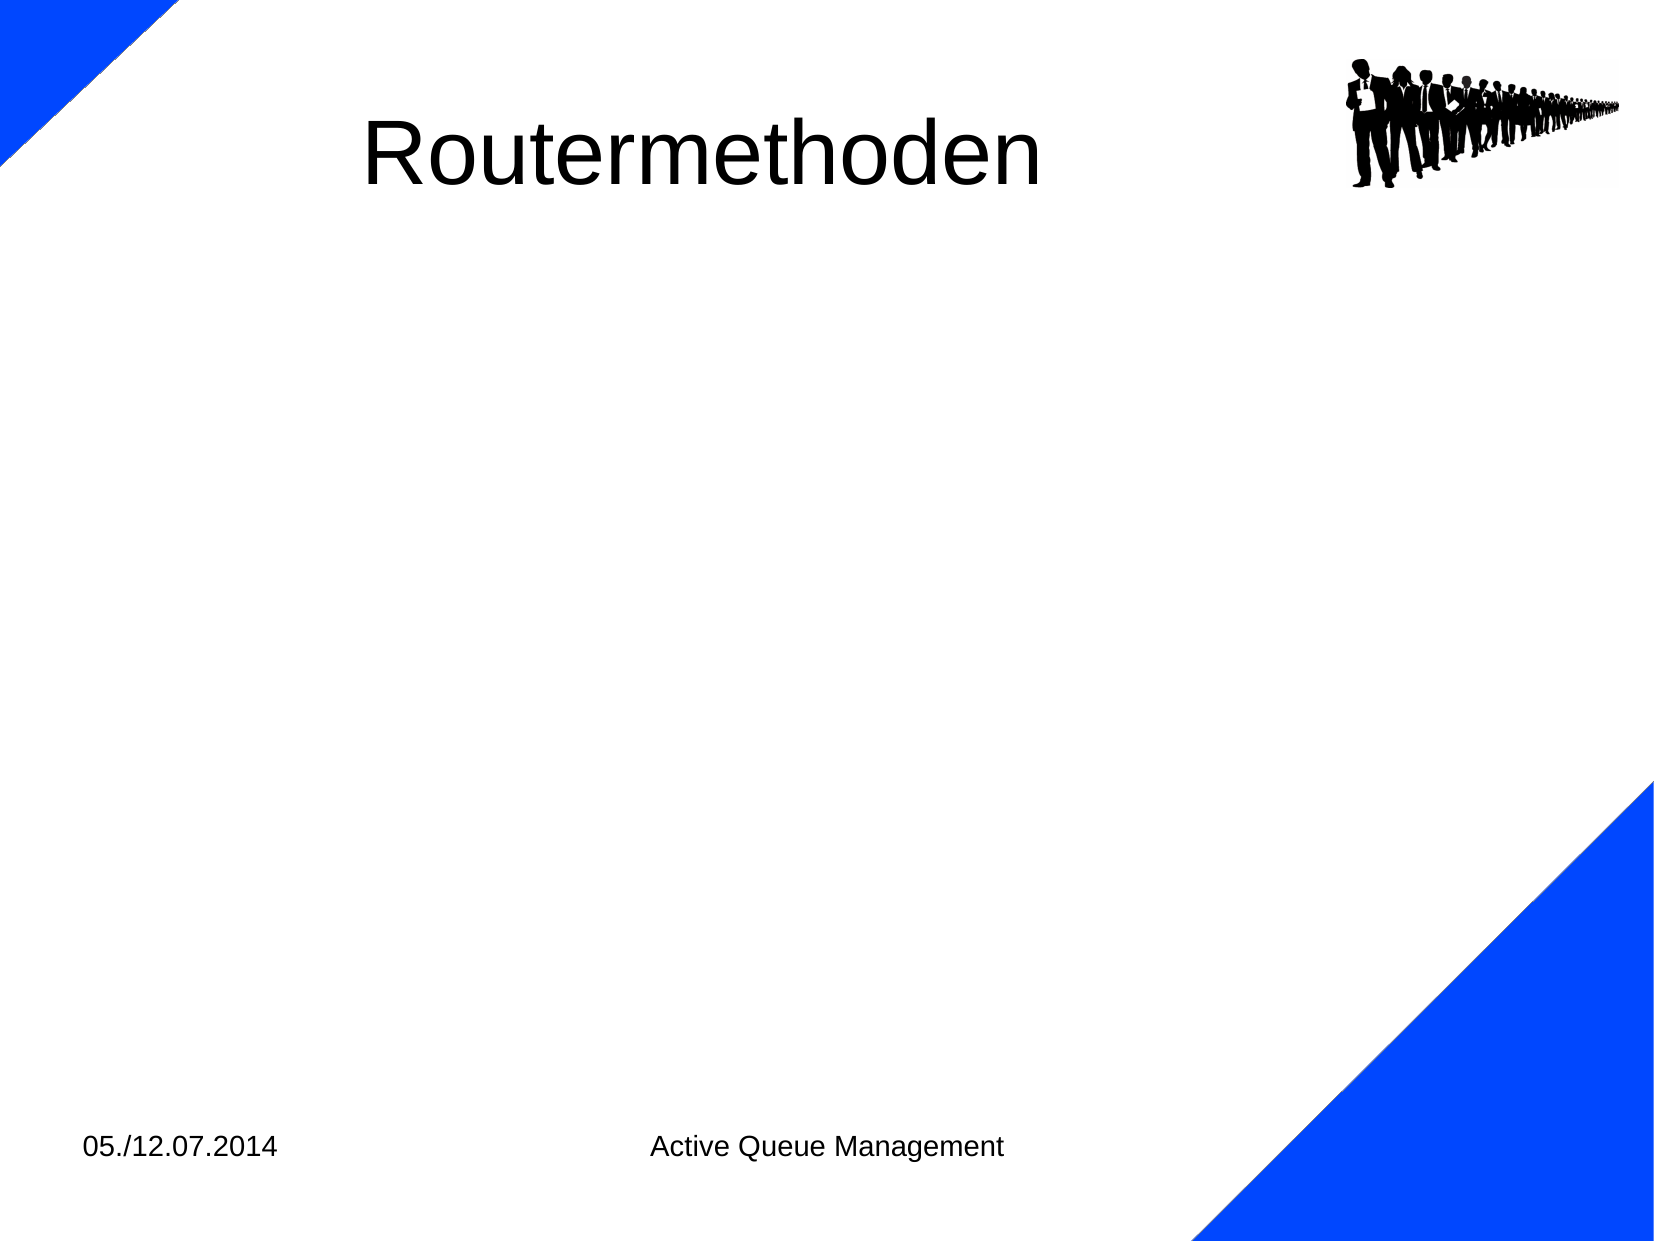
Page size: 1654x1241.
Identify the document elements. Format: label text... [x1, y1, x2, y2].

picture [1346, 59, 1619, 188]
title Routermethoden [82, 49, 1323, 257]
